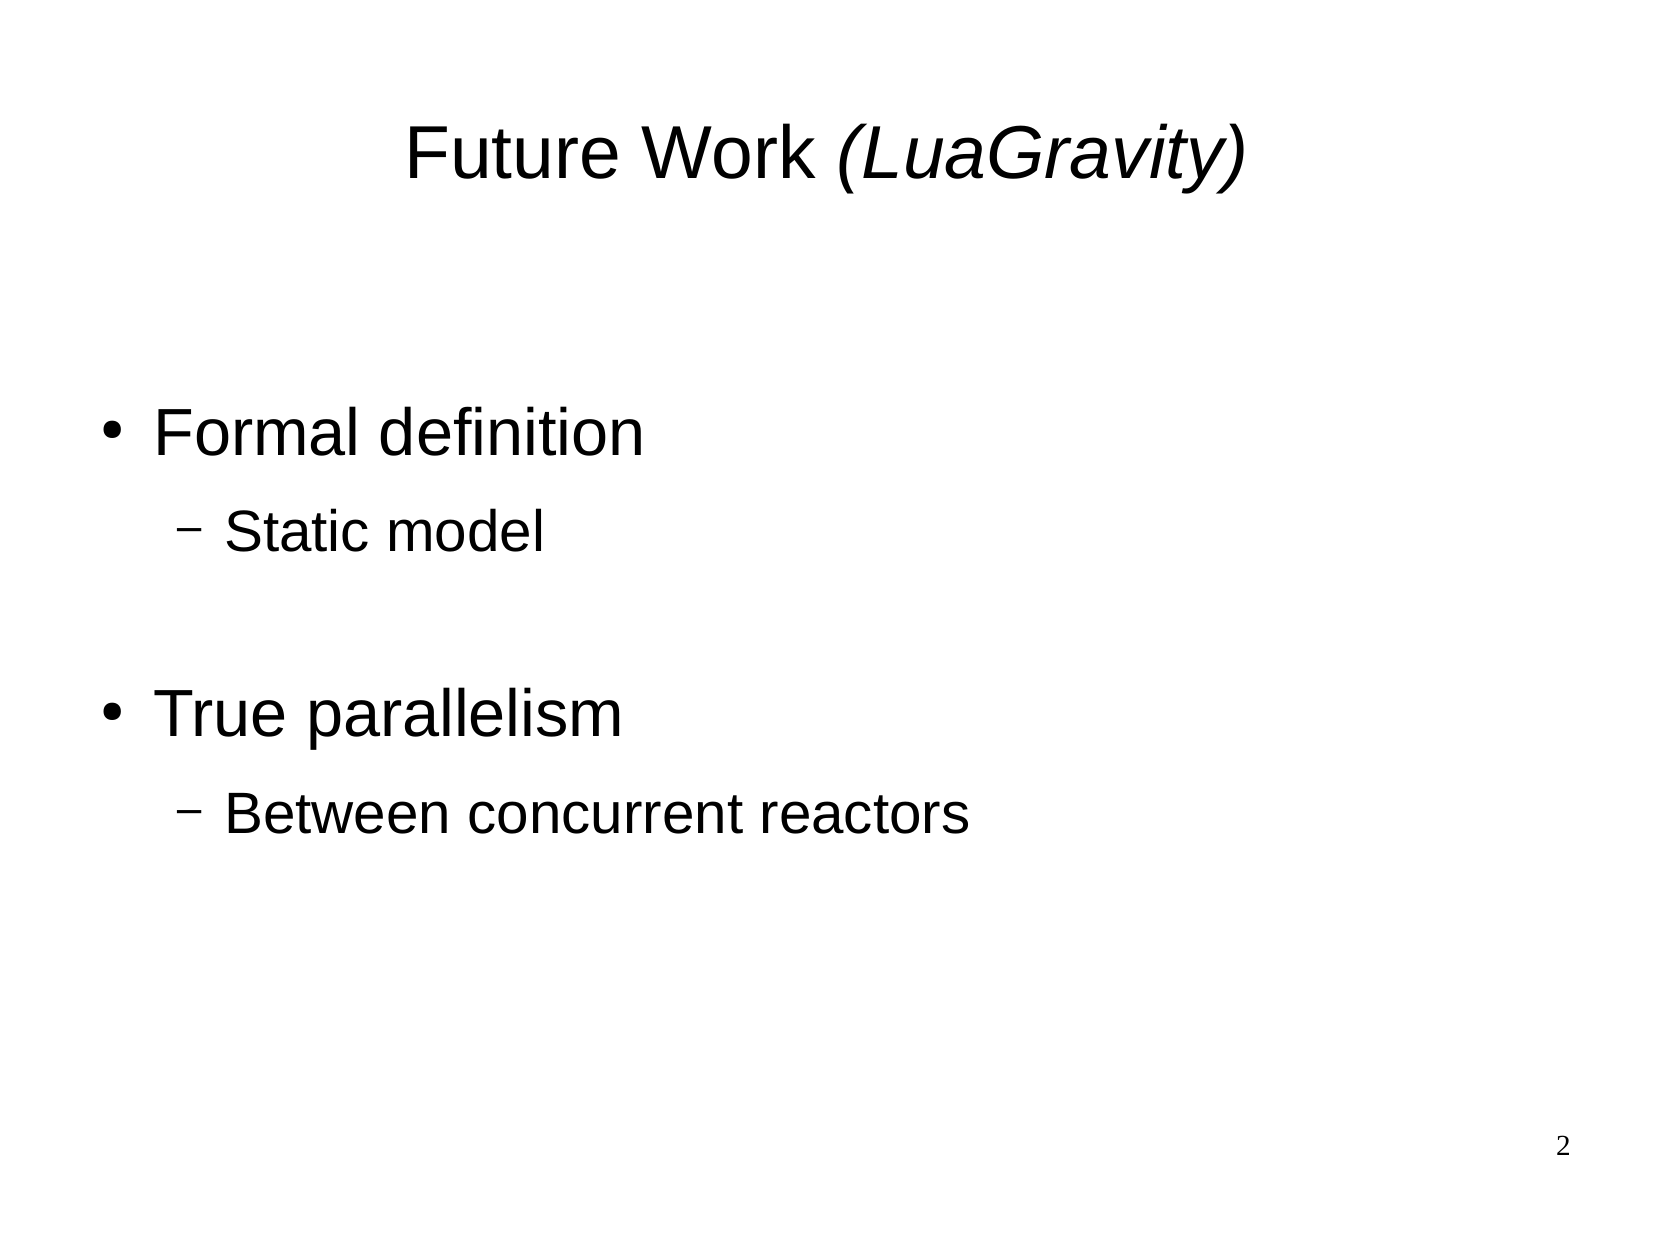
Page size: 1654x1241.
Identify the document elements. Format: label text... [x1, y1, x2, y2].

title Future Work (LuaGravity) [82, 49, 1571, 257]
list Formal definition Static model True parallelism Between concurrent reactors [82, 290, 1571, 1109]
